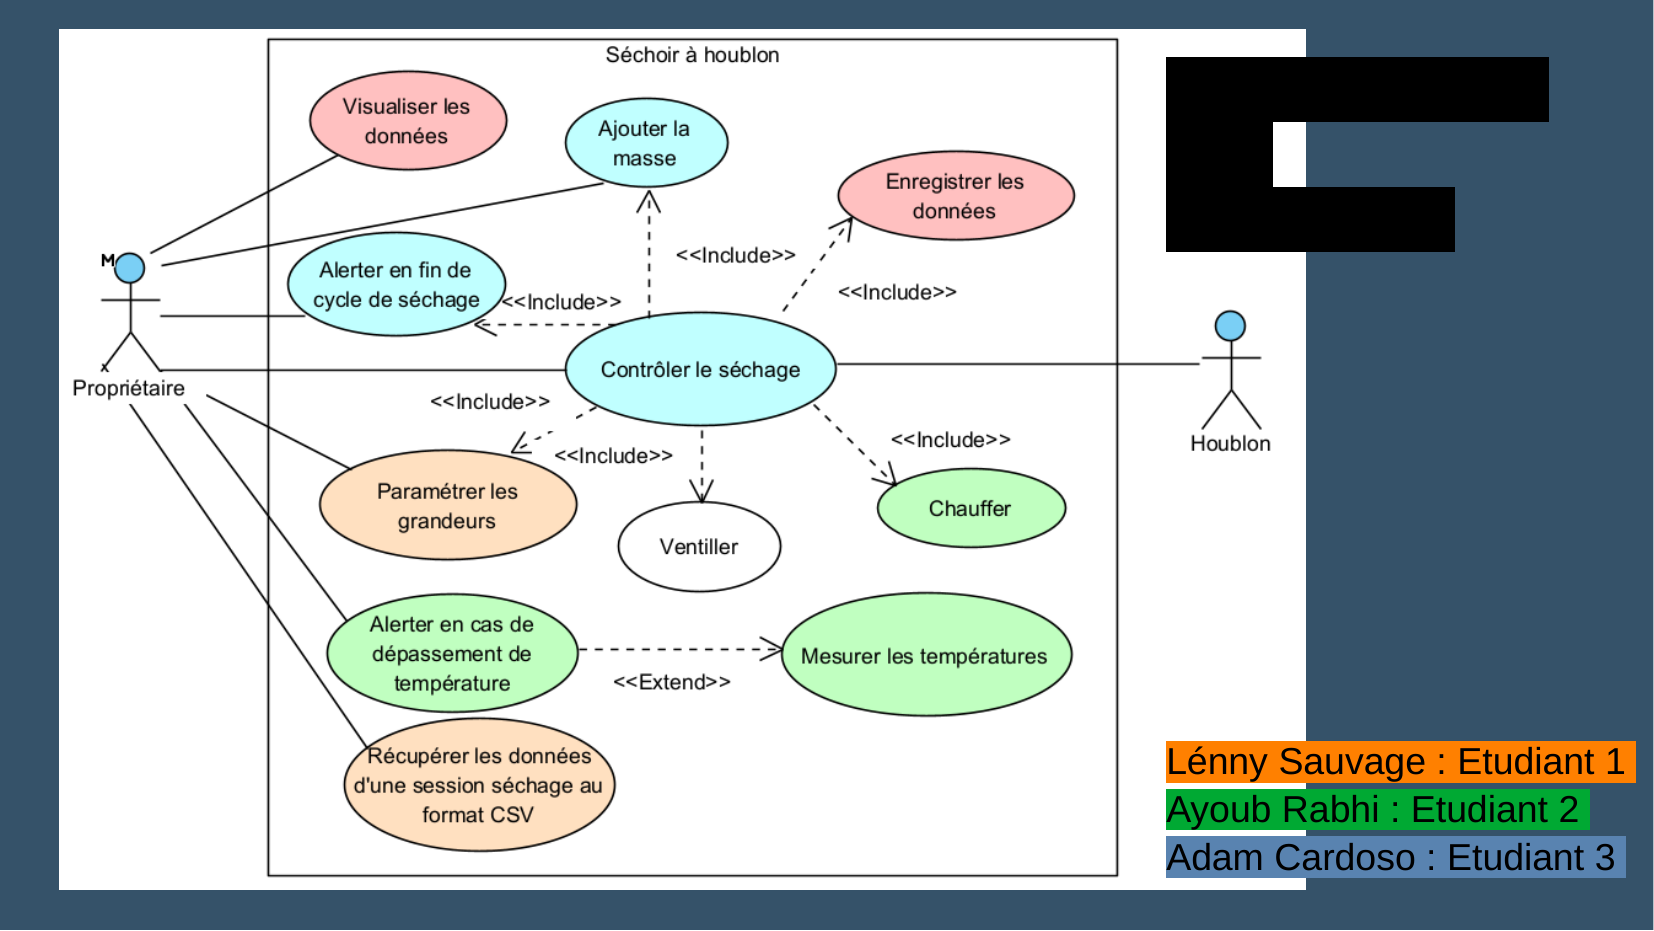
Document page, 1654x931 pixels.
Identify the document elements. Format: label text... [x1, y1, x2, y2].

text_box Diagramme de cas d’utilisation [1151, 49, 1565, 325]
text_box Lénny Sauvage : Etudiant 1 Ayoub Rabhi : Etudiant 2 Adam Cardoso : Etudiant 3 [1151, 733, 1654, 886]
picture [59, 29, 1306, 890]
